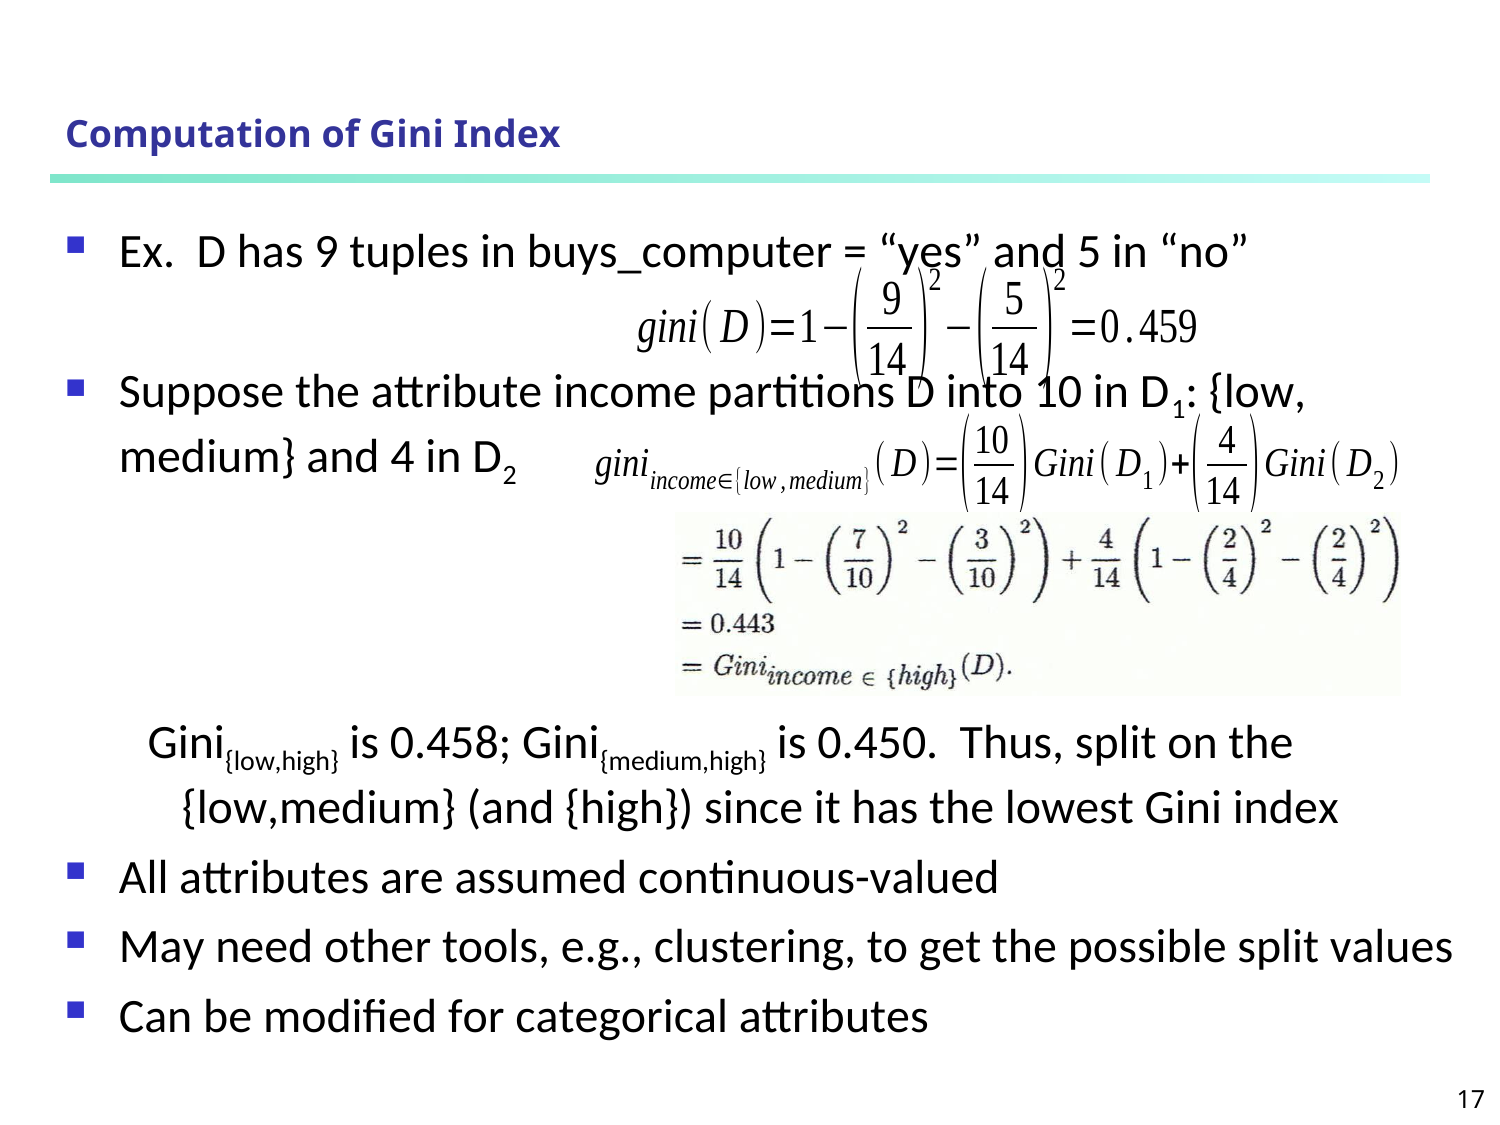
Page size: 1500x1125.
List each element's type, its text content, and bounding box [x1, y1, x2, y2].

chart [584, 412, 1412, 520]
title Computation of Gini Index [50, 62, 1429, 163]
list Ex. D has 9 tuples in buys_computer = “yes” and 5 in “no” Suppose the attribute income partitions D into 10 in D1: {low, medium} and 4 in D2 Gini{low,high} is 0.458; Gini{medium,high} is 0.450. Thus, split on the {low,medium} (and {high}) since it has the lowest Gini index All attributes are assumed continuous-valued May need other tools, e.g., clustering, to get the possible split values Can be modified for categorical attributes [50, 212, 1476, 1113]
chart [624, 262, 1213, 392]
picture [675, 512, 1401, 696]
text_box <number> [1187, 1062, 1500, 1125]
